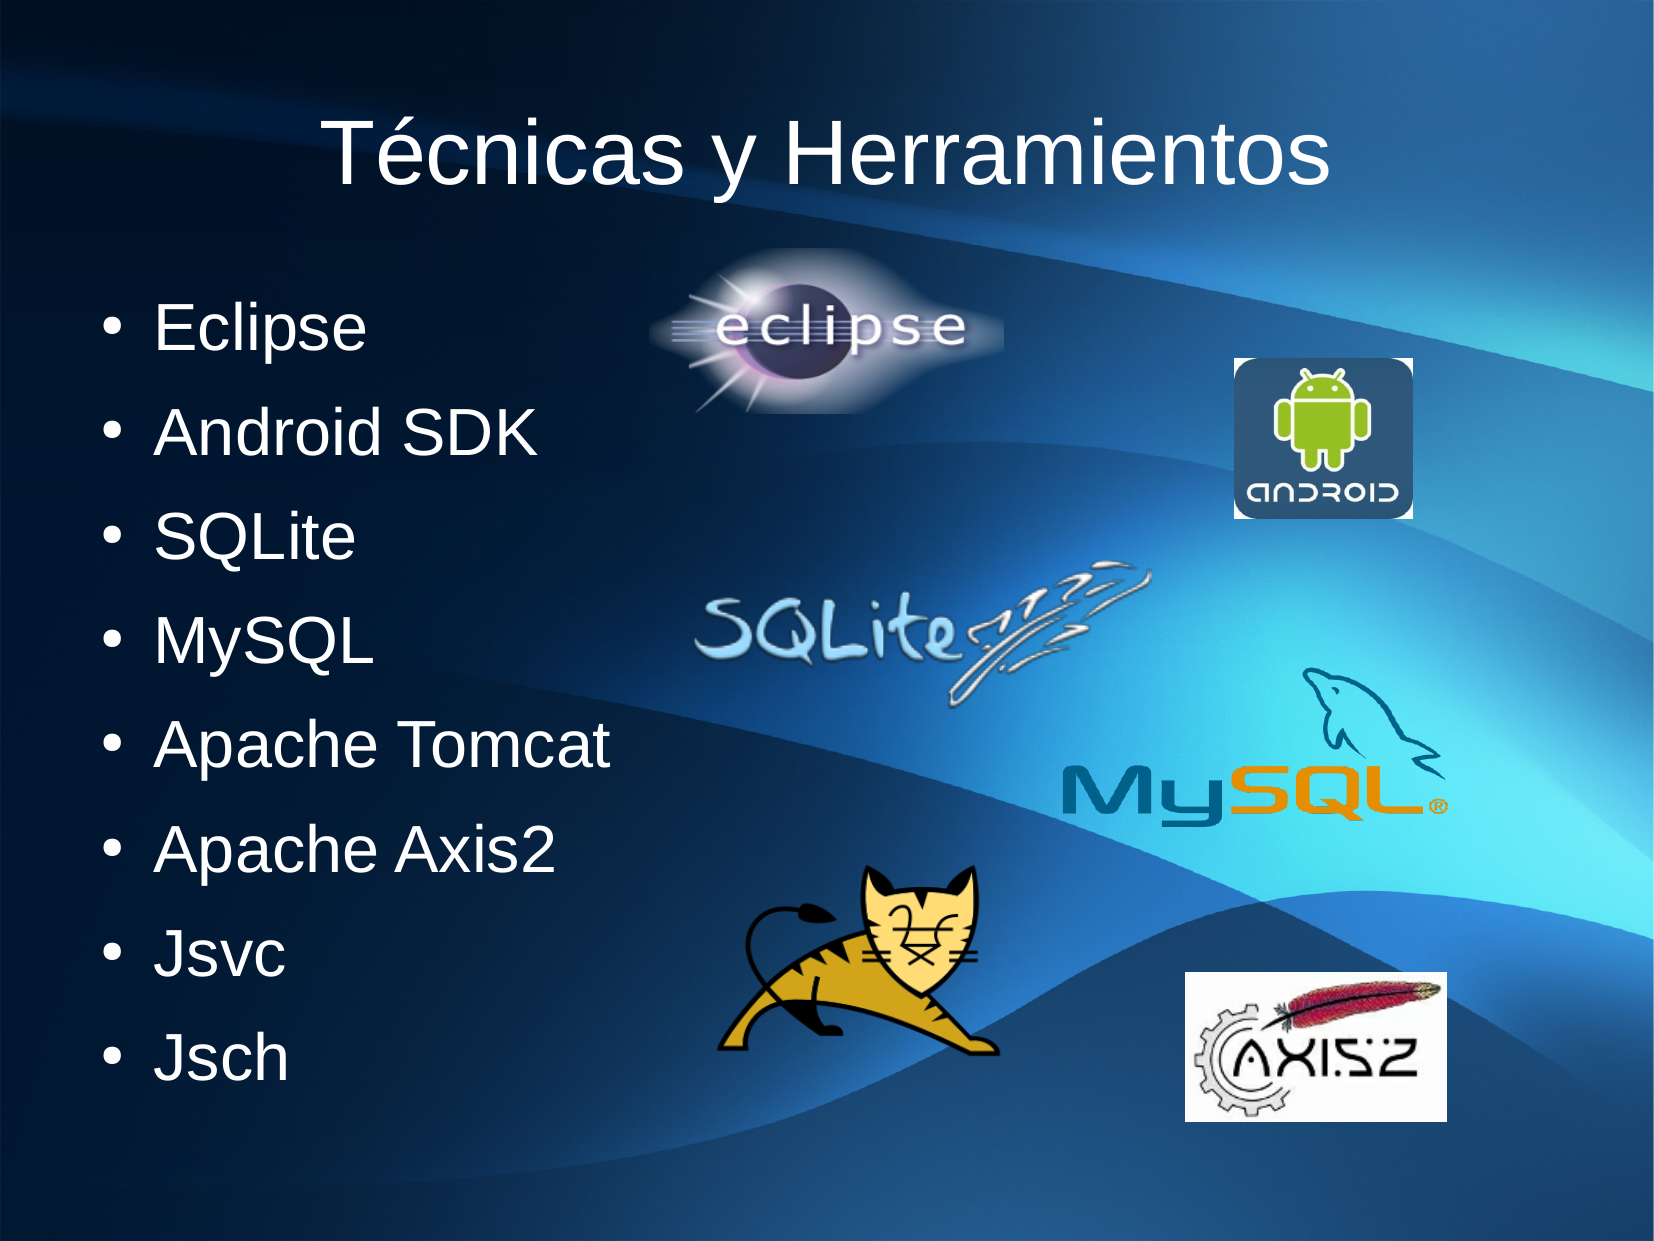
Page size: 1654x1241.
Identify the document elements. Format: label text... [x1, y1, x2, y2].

title Técnicas y Herramientos [82, 49, 1571, 257]
list Eclipse Android SDK SQLite MySQL Apache Tomcat Apache Axis2 Jsvc Jsch [82, 290, 1571, 1096]
picture [0, 0, 1654, 1241]
